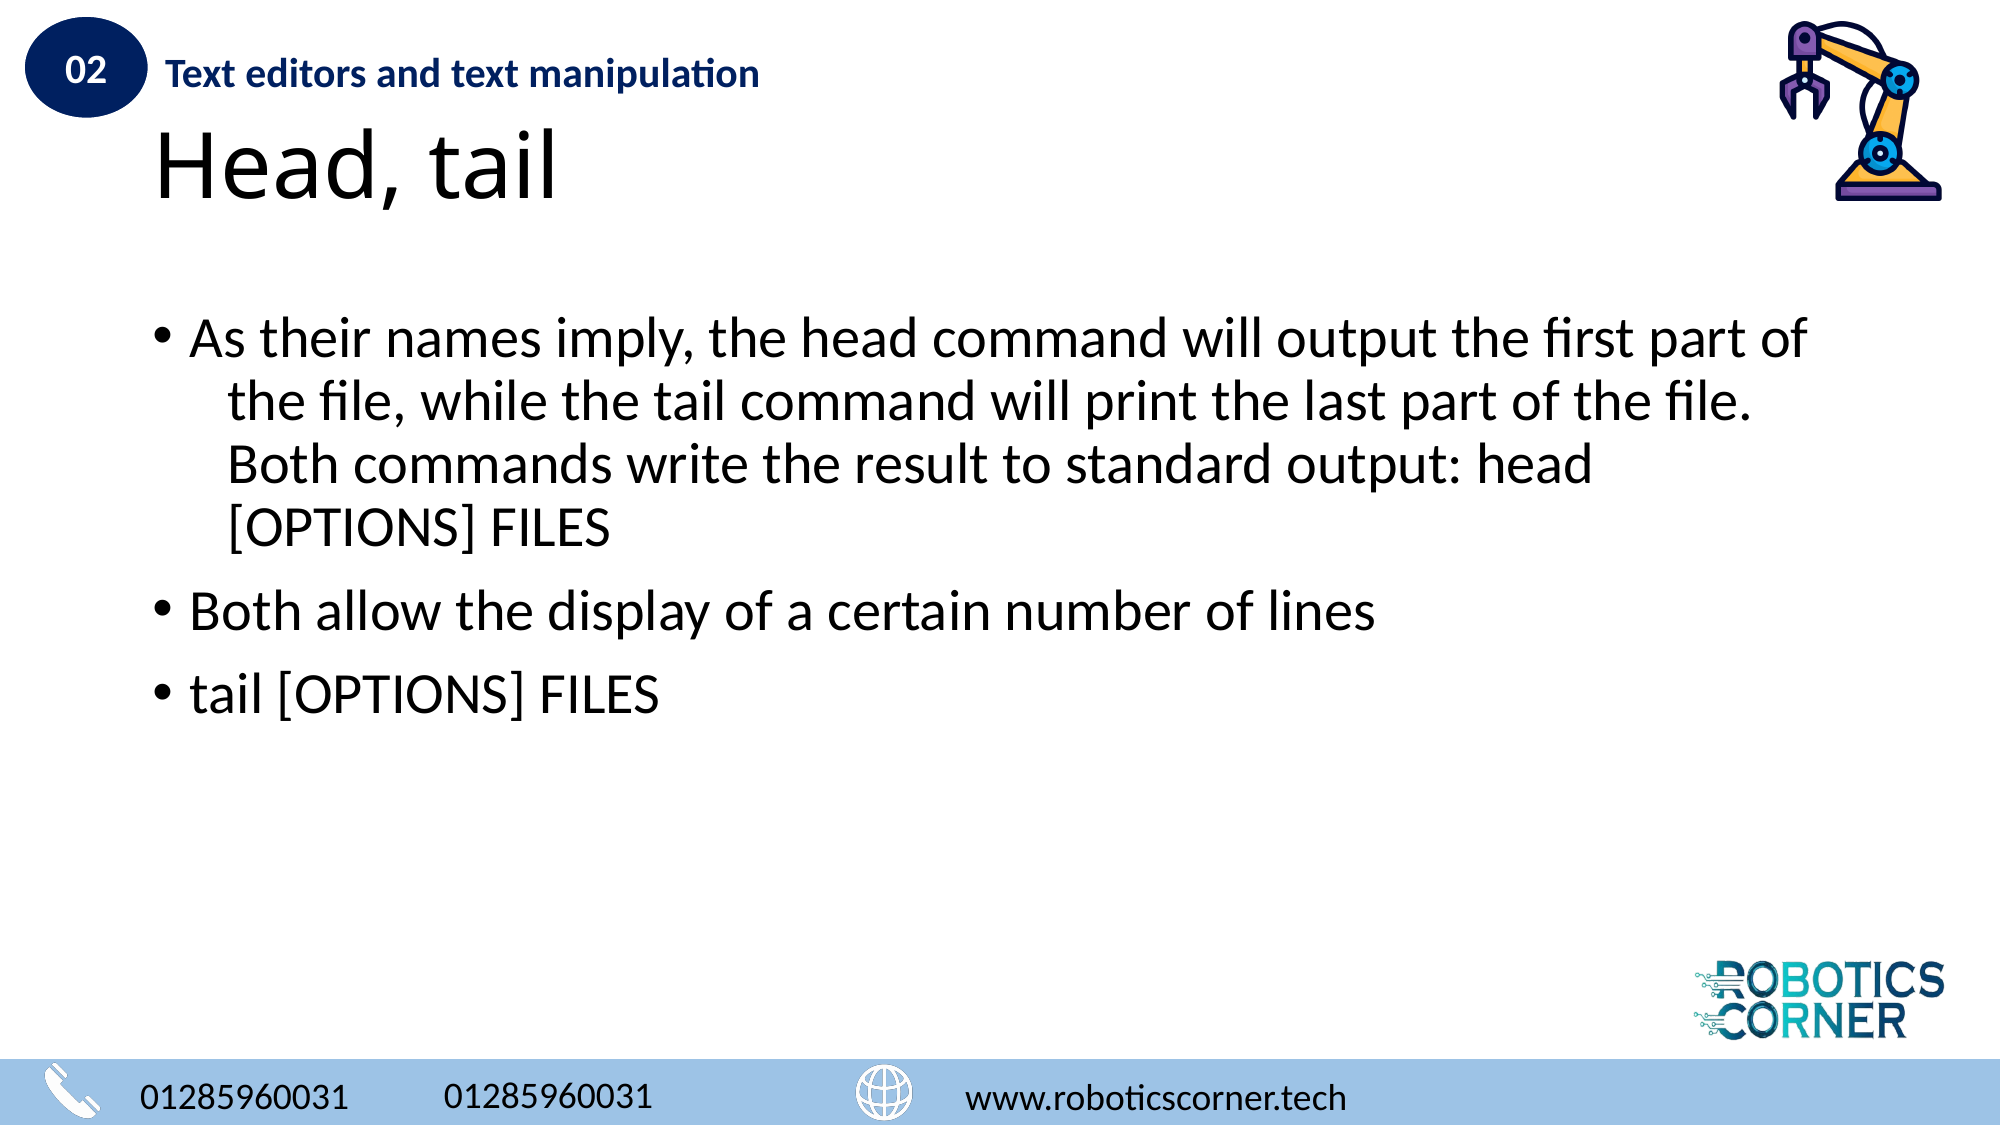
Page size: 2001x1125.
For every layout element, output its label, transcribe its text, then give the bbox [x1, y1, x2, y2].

picture [1771, 21, 1950, 201]
text_box [917, 1059, 2000, 1125]
text_box As their names imply, the head command will output the first part of the file, while the tail command will print the last part of the file. Both commands write the result to standard output: head [OPTIONS] FILES Both allow the display of a certain number of lines tail [OPTIONS] FILES [137, 299, 1863, 1014]
picture [39, 1057, 106, 1124]
text_box 02 [22, 14, 150, 121]
text_box 01285960031 [429, 1064, 806, 1124]
text_box Head, tail [137, 59, 1863, 278]
text_box www.roboticscorner.tech [950, 1065, 1556, 1125]
text_box Text editors and text manipulation [150, 38, 832, 103]
picture [1680, 859, 1953, 1059]
text_box 01285960031 [125, 1064, 429, 1124]
picture [850, 1059, 917, 1125]
text_box [0, 1059, 850, 1125]
